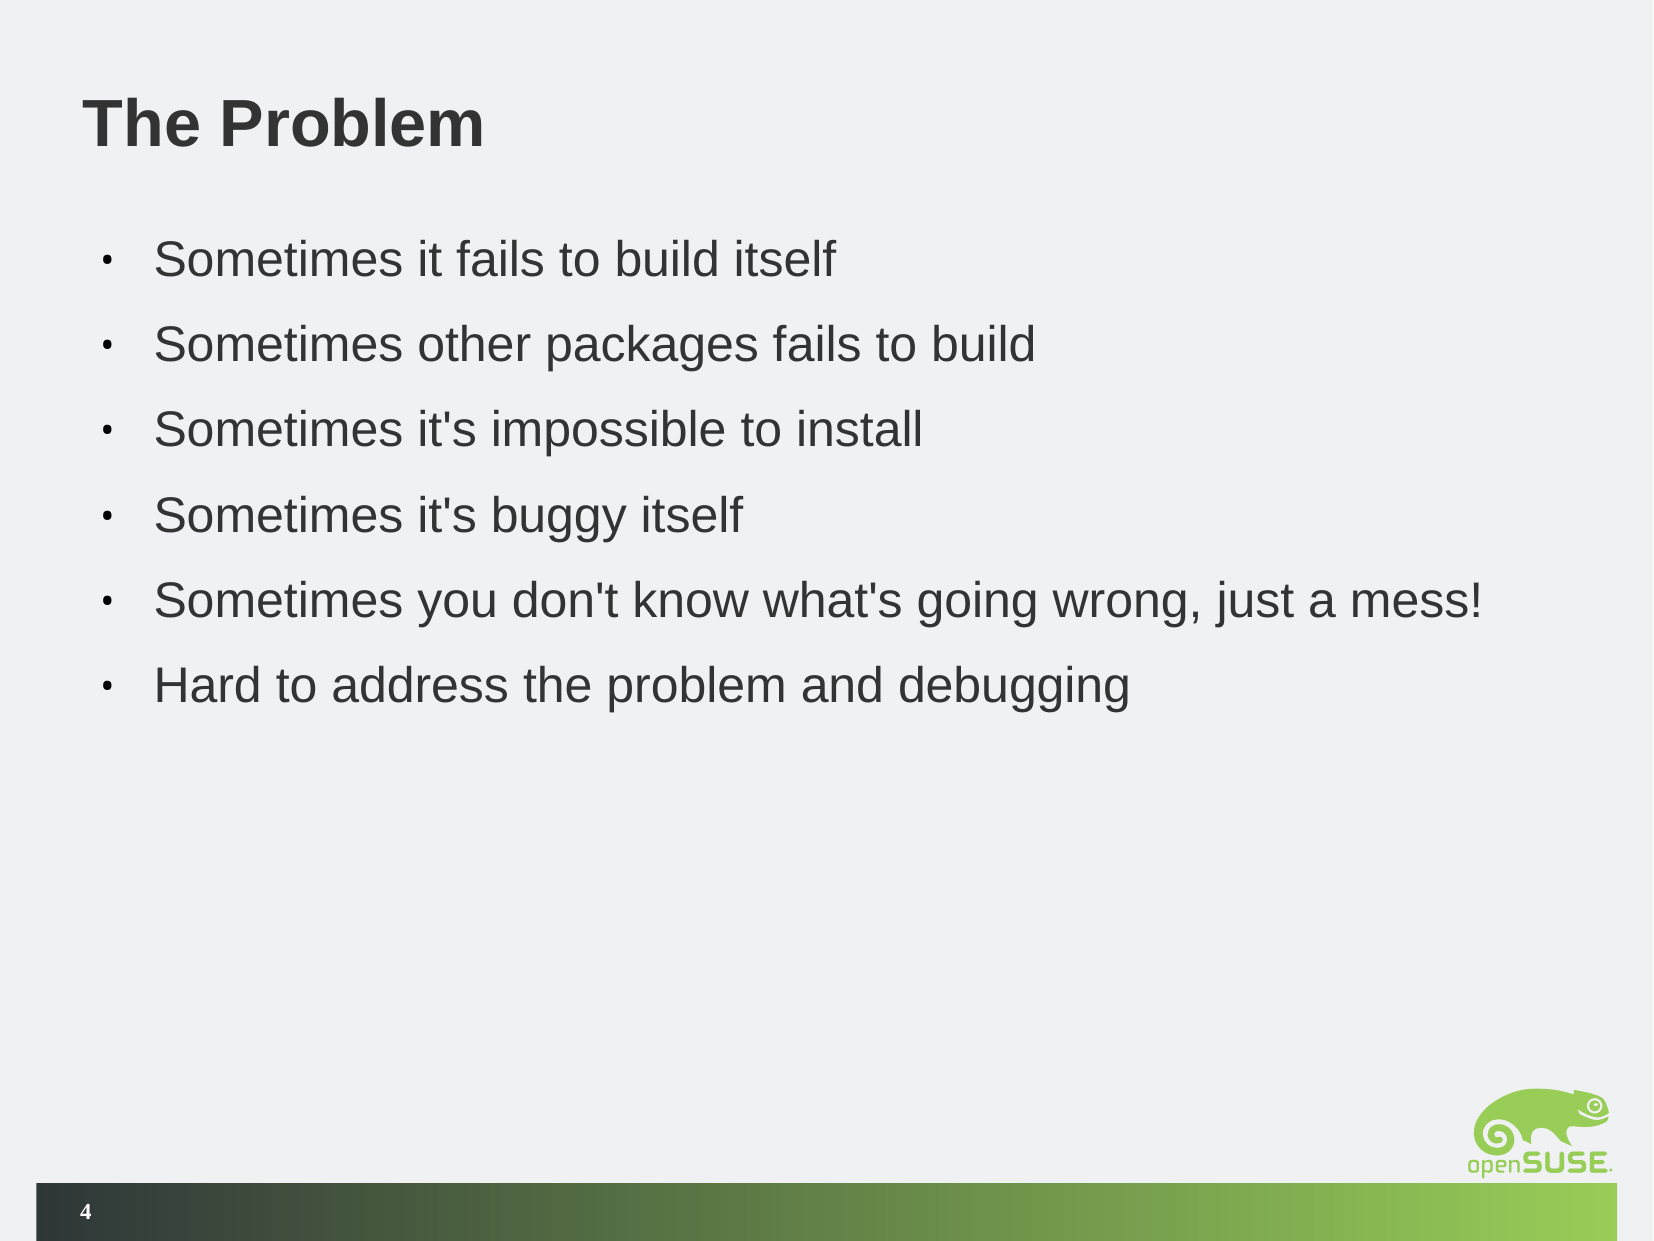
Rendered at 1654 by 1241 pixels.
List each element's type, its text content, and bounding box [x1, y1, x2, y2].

list Sometimes it fails to build itself Sometimes other packages fails to build Sometimes it's impossible to install Sometimes it's buggy itself Sometimes you don't know what's going wrong, just a mess! Hard to address the problem and debugging [82, 231, 1571, 951]
picture [0, 0, 1654, 1241]
title The Problem [82, 49, 1571, 198]
